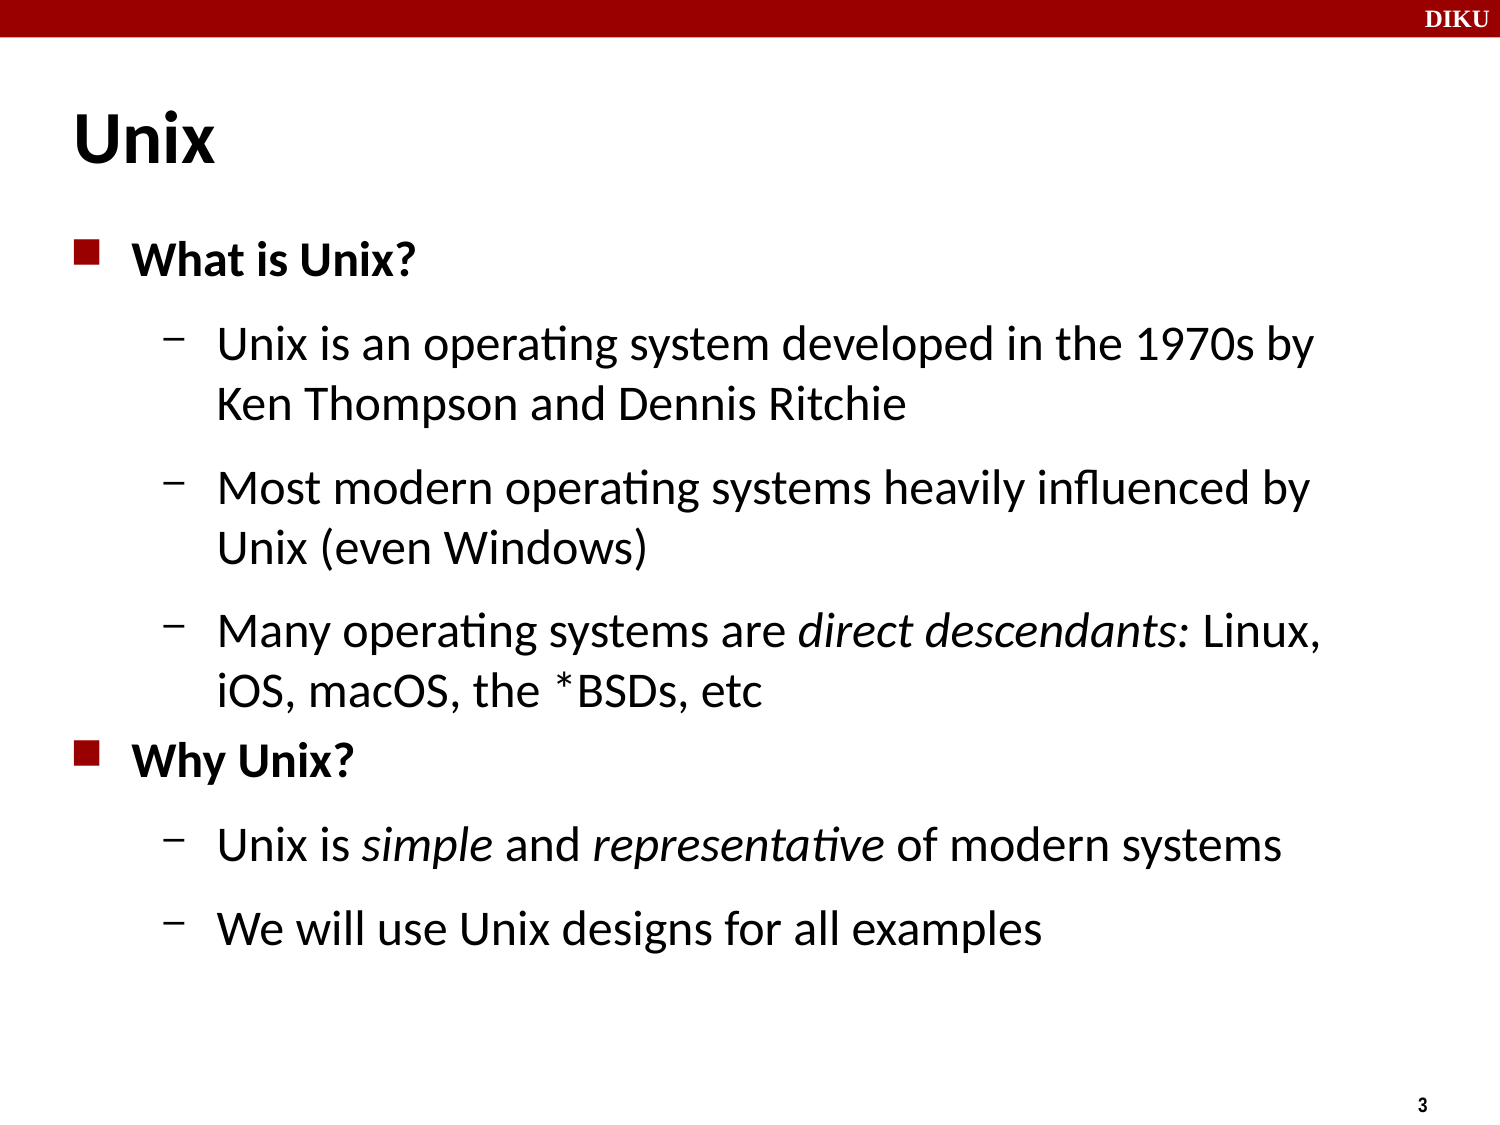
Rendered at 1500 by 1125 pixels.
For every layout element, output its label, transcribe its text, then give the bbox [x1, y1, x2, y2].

title Unix [58, 71, 1304, 197]
list What is Unix? Unix is an operating system developed in the 1970s by Ken Thompson and Dennis Ritchie Most modern operating systems heavily influenced by Unix (even Windows) Many operating systems are direct descendants: Linux, iOS, macOS, the *BSDs, etc Why Unix? Unix is simple and representative of modern systems We will use Unix designs for all examples [60, 219, 1356, 1036]
